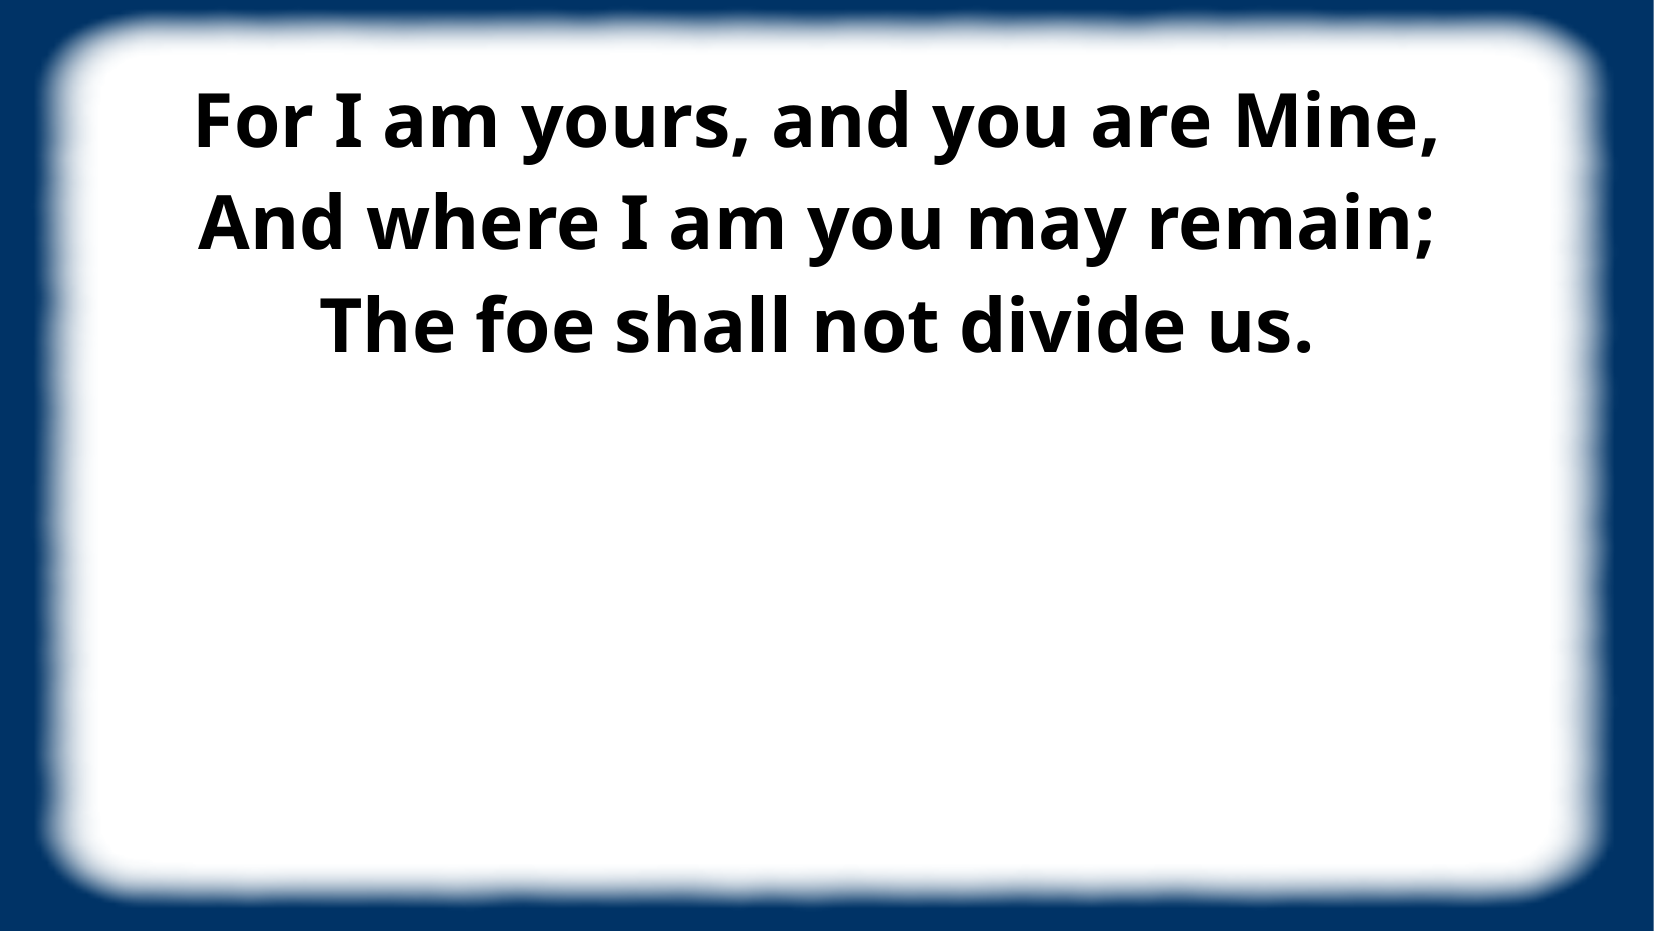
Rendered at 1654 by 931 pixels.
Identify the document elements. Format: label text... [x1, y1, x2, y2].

text_box For I am yours, and you are Mine, And where I am you may remain; The foe shall not divide us. [105, 60, 1531, 375]
picture [0, 0, 1654, 931]
